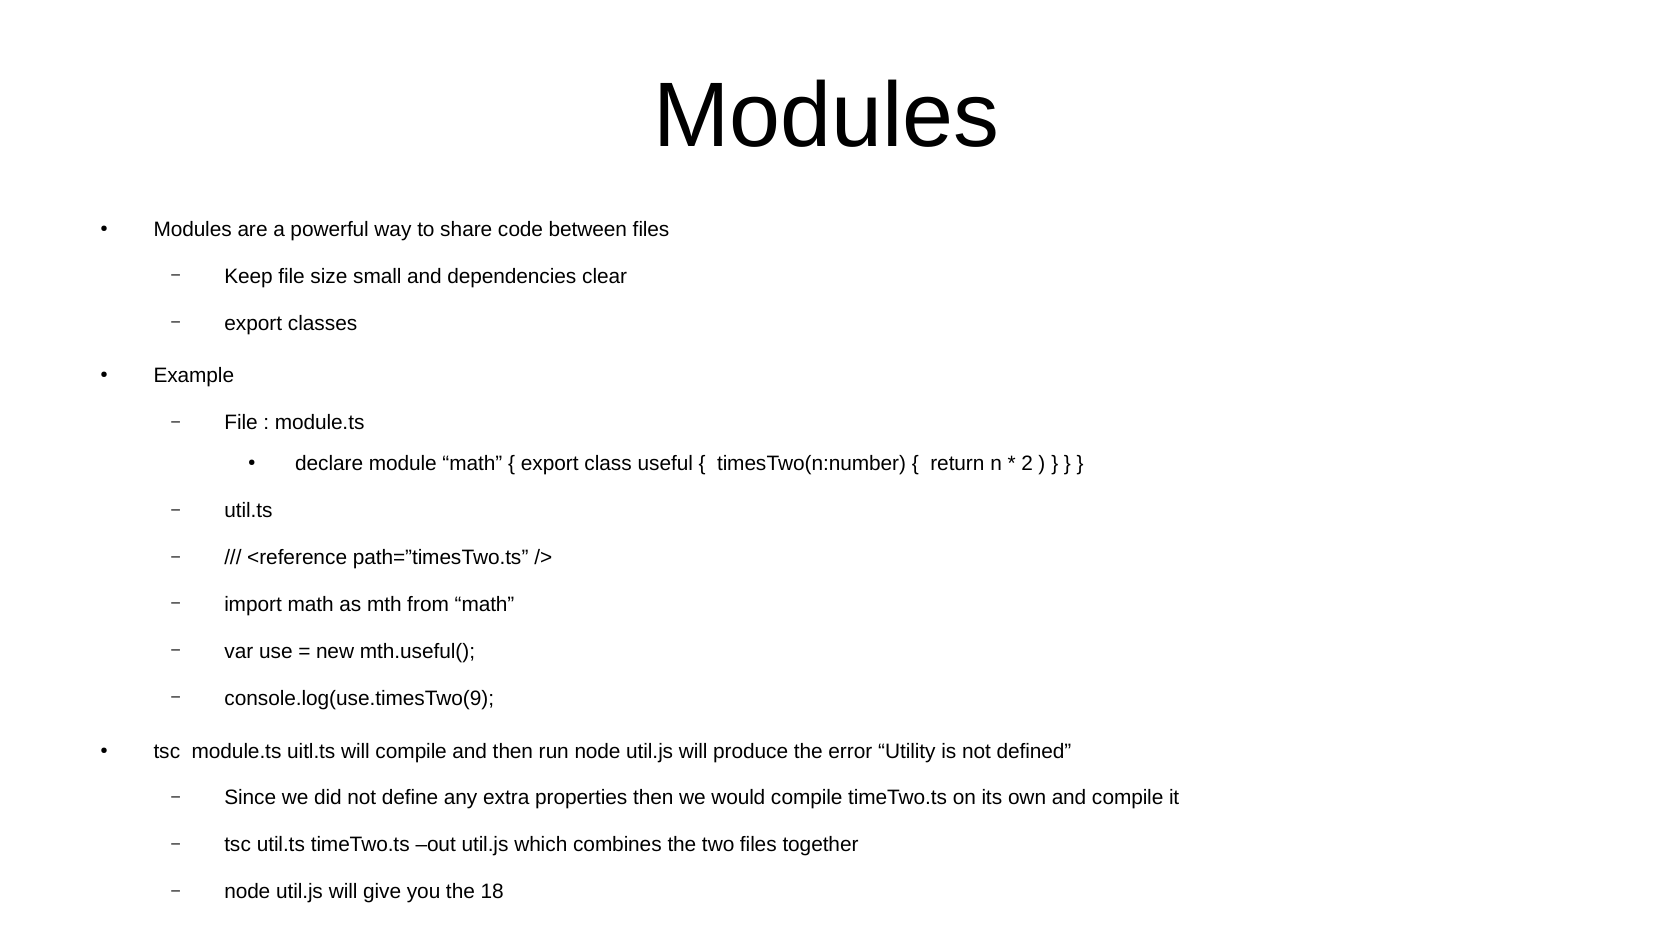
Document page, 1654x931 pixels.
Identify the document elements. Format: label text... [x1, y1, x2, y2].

list Modules are a powerful way to share code between files Keep file size small and dependencies clear export classes Example File : module.ts declare module “math” { export class useful { timesTwo(n:number) { return n * 2 ) } } } util.ts /// <reference path=”timesTwo.ts” /> import math as mth from “math” var use = new mth.useful(); console.log(use.timesTwo(9); tsc module.ts uitl.ts will compile and then run node util.js will produce the error “Utility is not defined” Since we did not define any extra properties then we would compile timeTwo.ts on its own and compile it tsc util.ts timeTwo.ts –out util.js which combines the two files together node util.js will give you the 18 [82, 217, 1576, 916]
title Modules [82, 37, 1571, 193]
